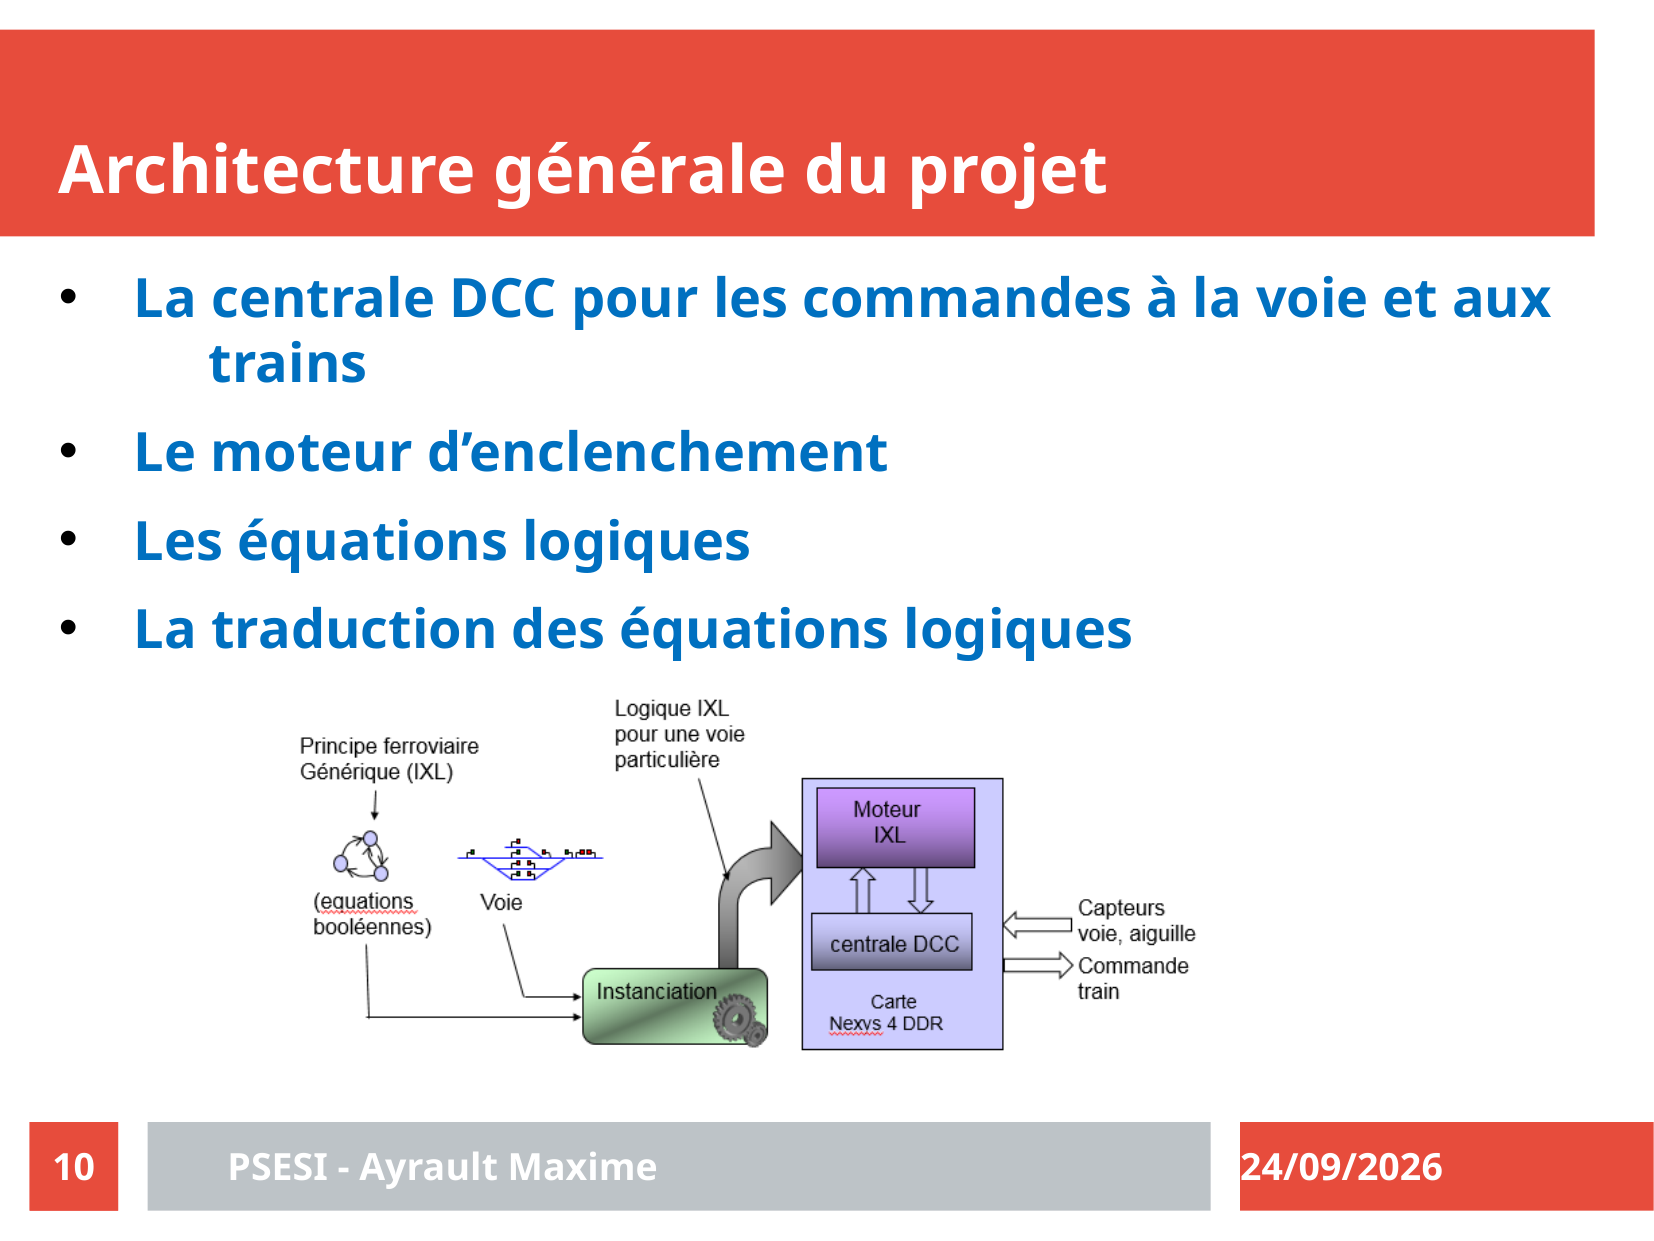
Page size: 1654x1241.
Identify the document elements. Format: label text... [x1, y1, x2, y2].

list La centrale DCC pour les commandes à la voie et aux trains Le moteur d’enclenchement Les équations logiques La traduction des équations logiques [59, 262, 1565, 1093]
title Architecture générale du projet [59, 59, 1595, 207]
text_box 2017/3/6 [1240, 1122, 1625, 1211]
text_box PSESI - Ayrault Maxime [177, 1122, 709, 1211]
text_box [29, 1122, 119, 1211]
picture [285, 677, 1211, 1076]
